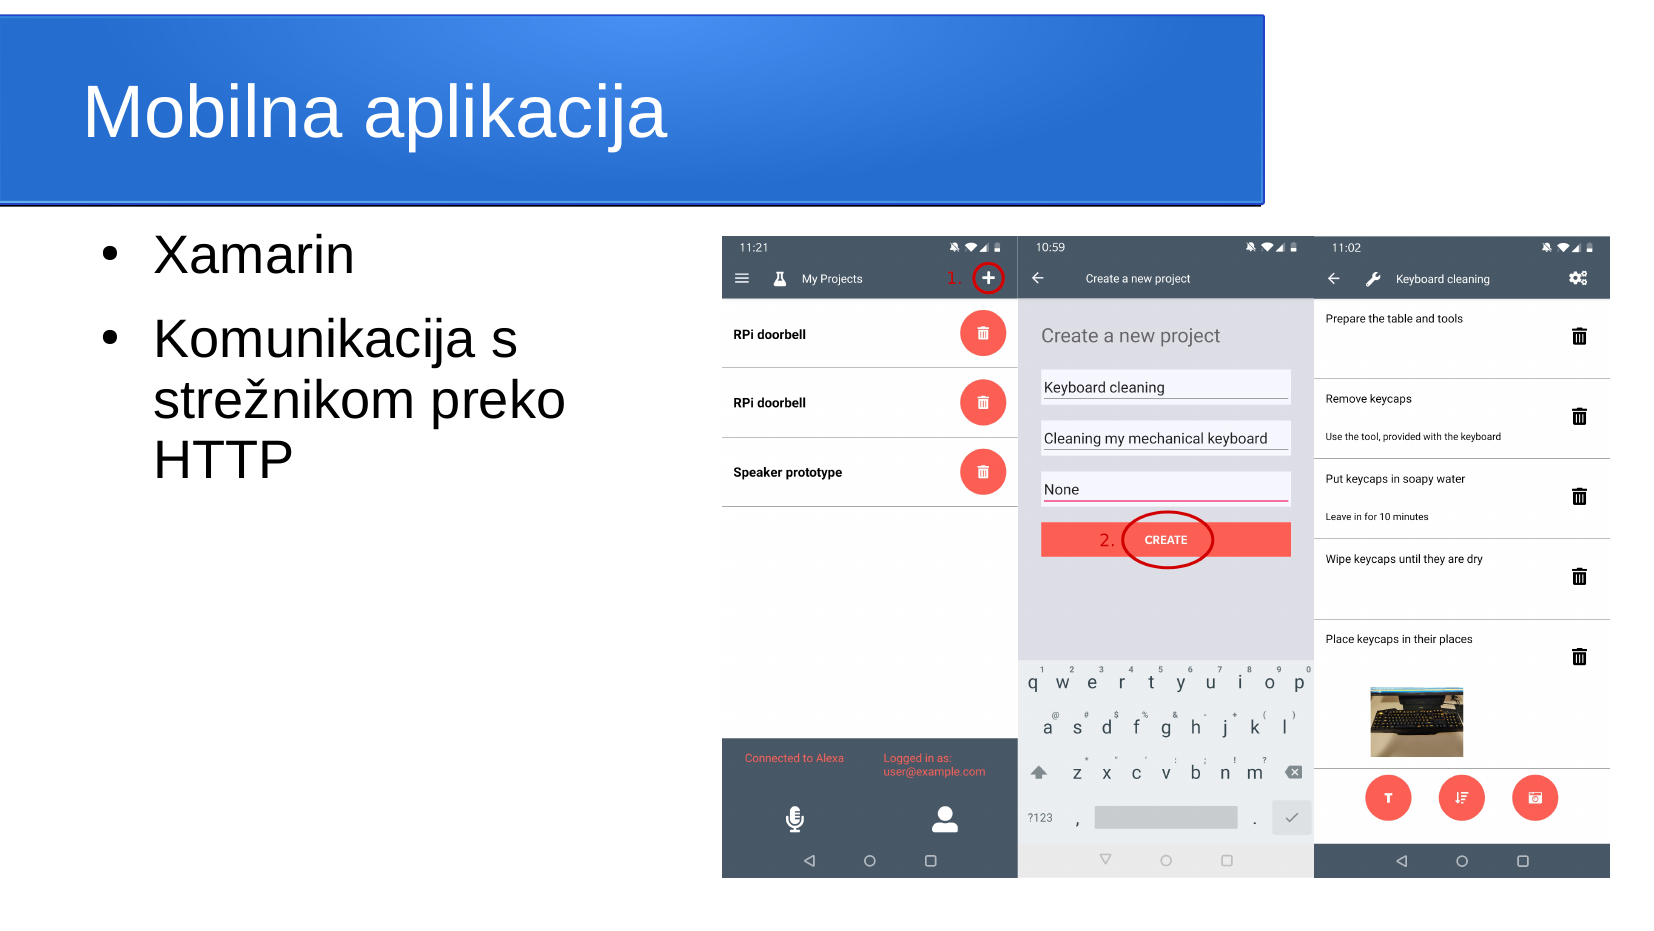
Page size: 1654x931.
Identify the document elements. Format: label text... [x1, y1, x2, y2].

picture [722, 236, 1610, 878]
list Xamarin Komunikacija s strežnikom preko HTTP [82, 224, 662, 764]
title Mobilna aplikacija [82, 35, 1235, 189]
